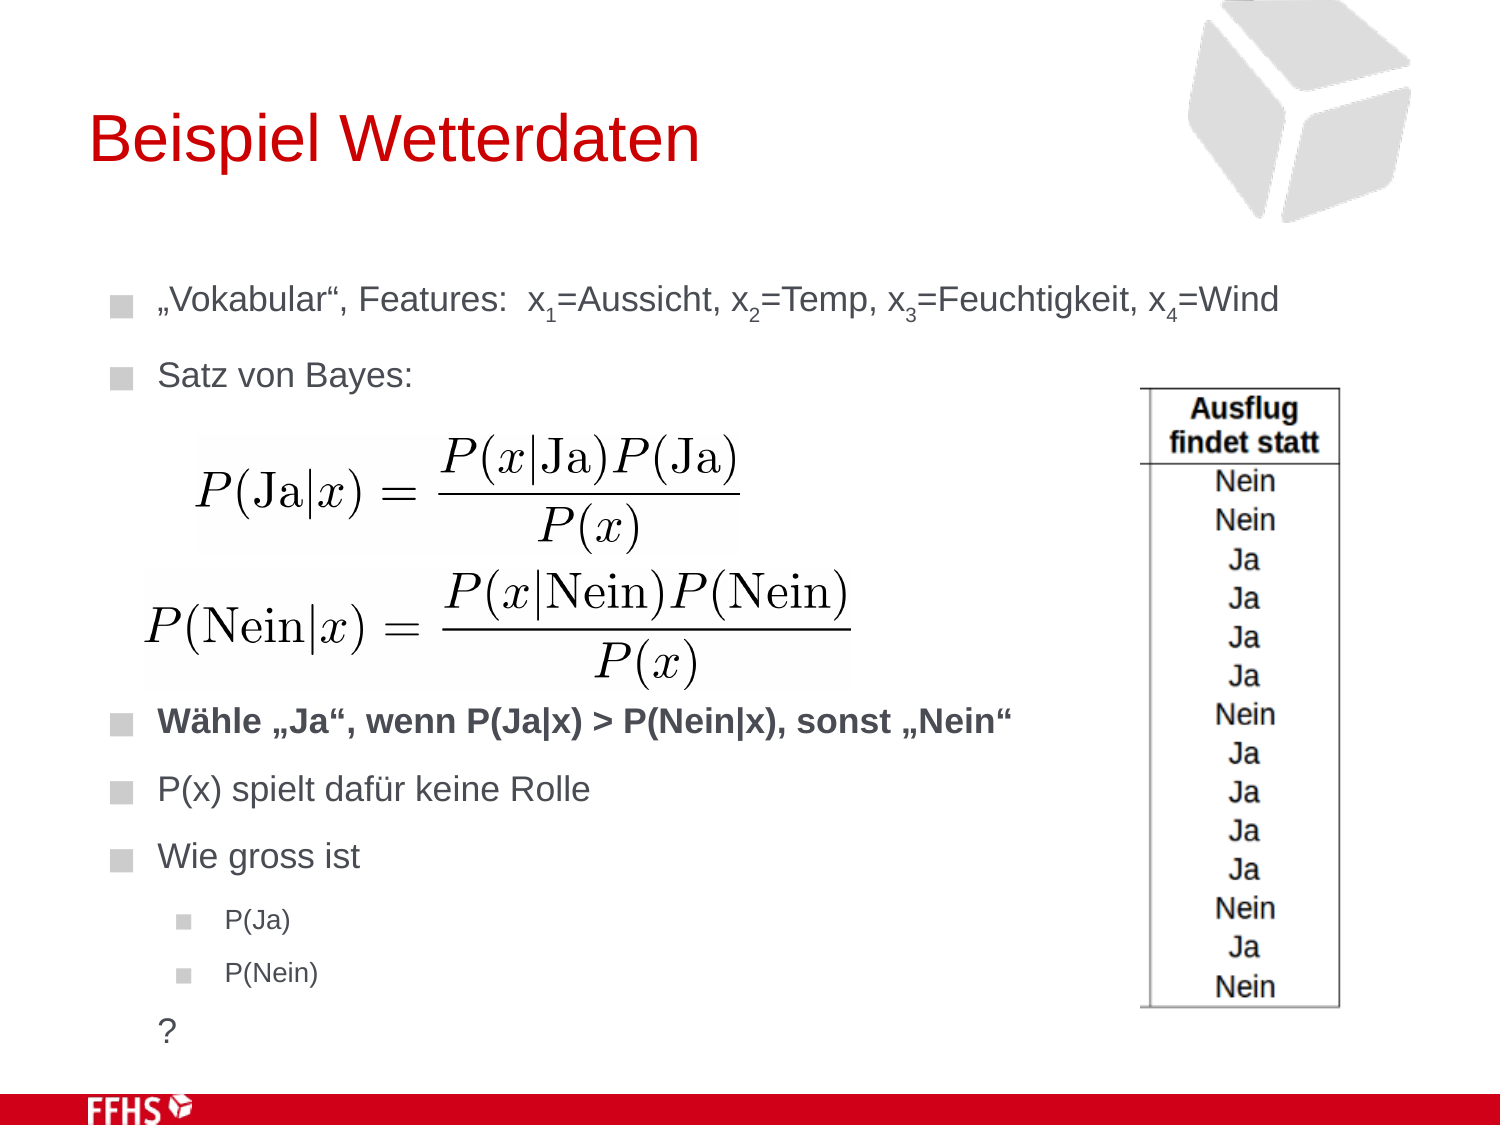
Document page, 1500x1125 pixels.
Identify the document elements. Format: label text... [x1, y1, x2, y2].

picture [1140, 374, 1356, 1018]
picture [195, 434, 740, 554]
list „Vokabular“, Features: x1=Aussicht, x2=Temp, x3=Feuchtigkeit, x4=Wind Satz von Bayes: Wähle „Ja“, wenn P(Ja|x) > P(Nein|x), sonst „Nein“ P(x) spielt dafür keine Rolle Wie gross ist P(Ja) P(Nein) ? [90, 278, 1412, 1096]
title Beispiel Wetterdaten [88, 56, 1176, 220]
picture [1188, 0, 1411, 223]
picture [144, 569, 851, 691]
picture [0, 1094, 1500, 1125]
